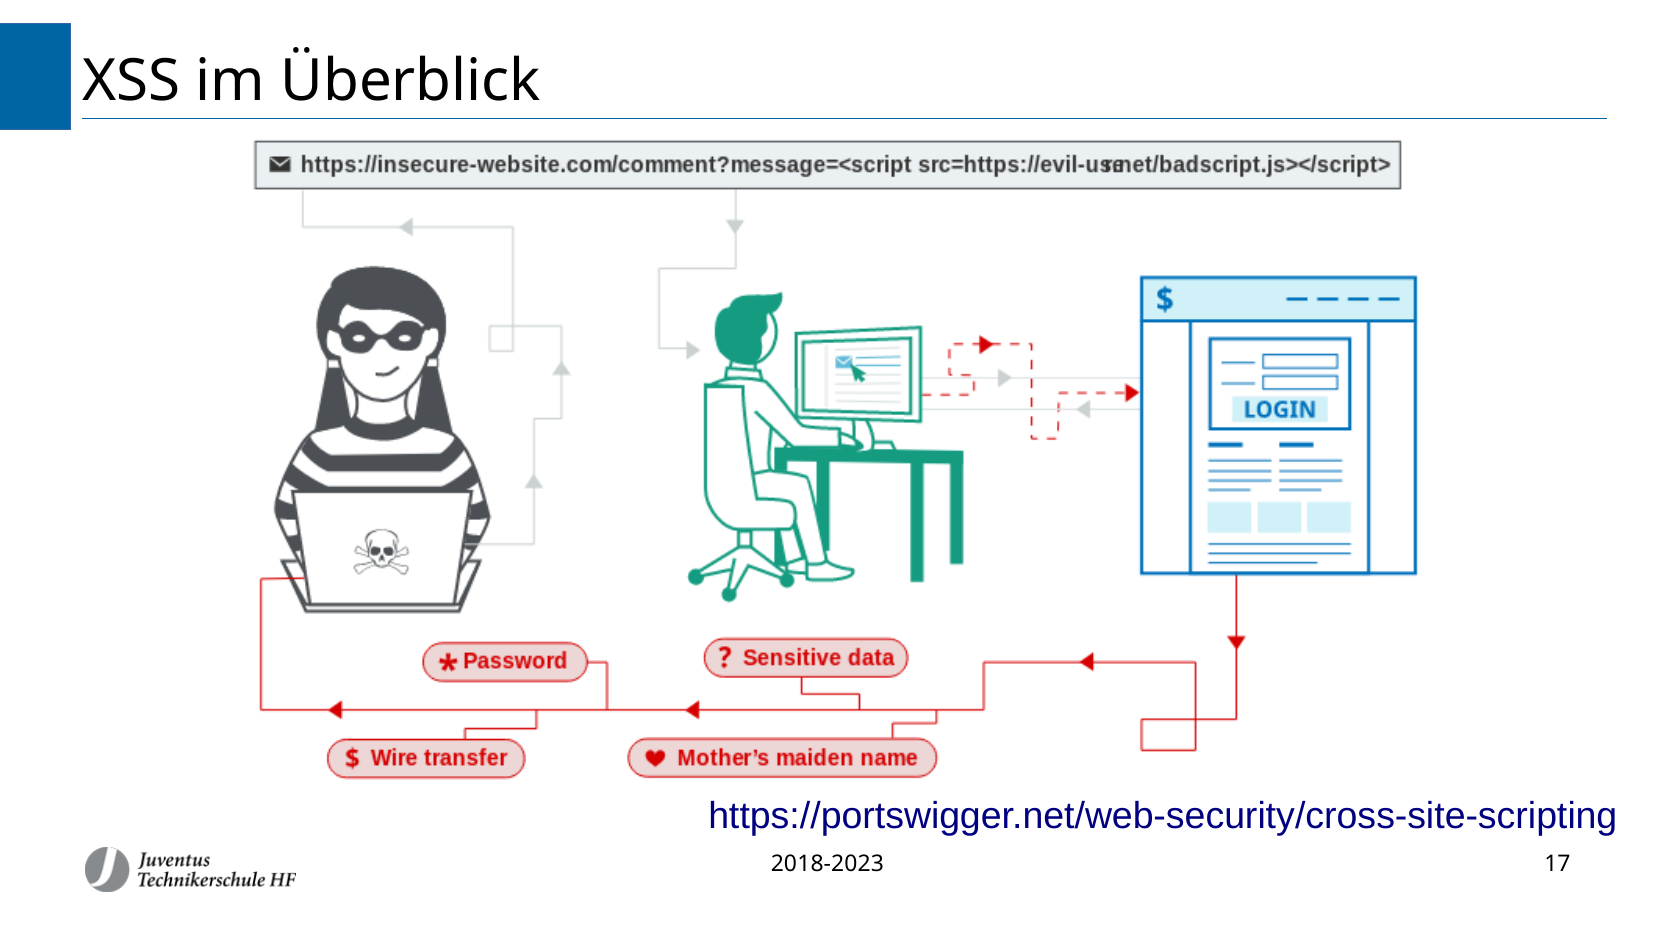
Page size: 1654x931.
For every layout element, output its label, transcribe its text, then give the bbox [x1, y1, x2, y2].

picture [85, 847, 296, 892]
title XSS im Überblick [82, 37, 1571, 119]
picture [243, 138, 1425, 786]
text_box https://portswigger.net/web-security/cross-site-scripting [693, 787, 1644, 845]
